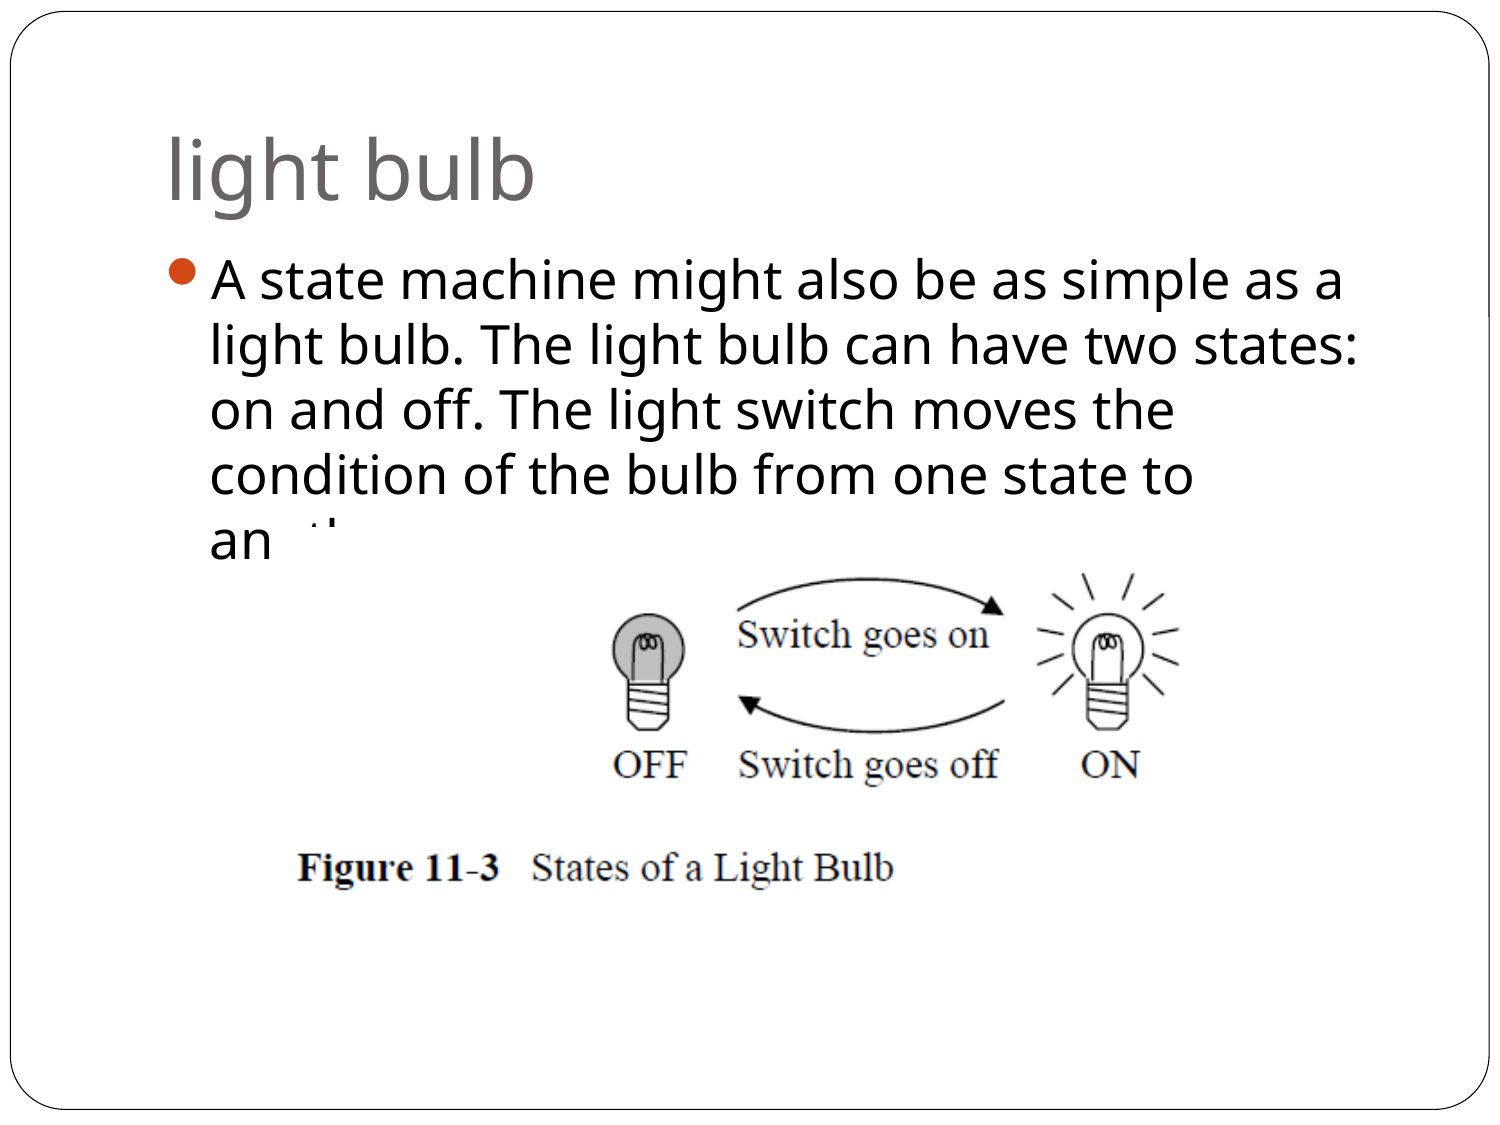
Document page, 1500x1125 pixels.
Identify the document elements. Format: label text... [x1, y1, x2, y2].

picture [269, 527, 1254, 903]
list A state machine might also be as simple as a light bulb. The light bulb can have two states: on and off. The light switch moves the condition of the bulb from one state to another [150, 237, 1426, 988]
title light bulb [150, 44, 1426, 233]
